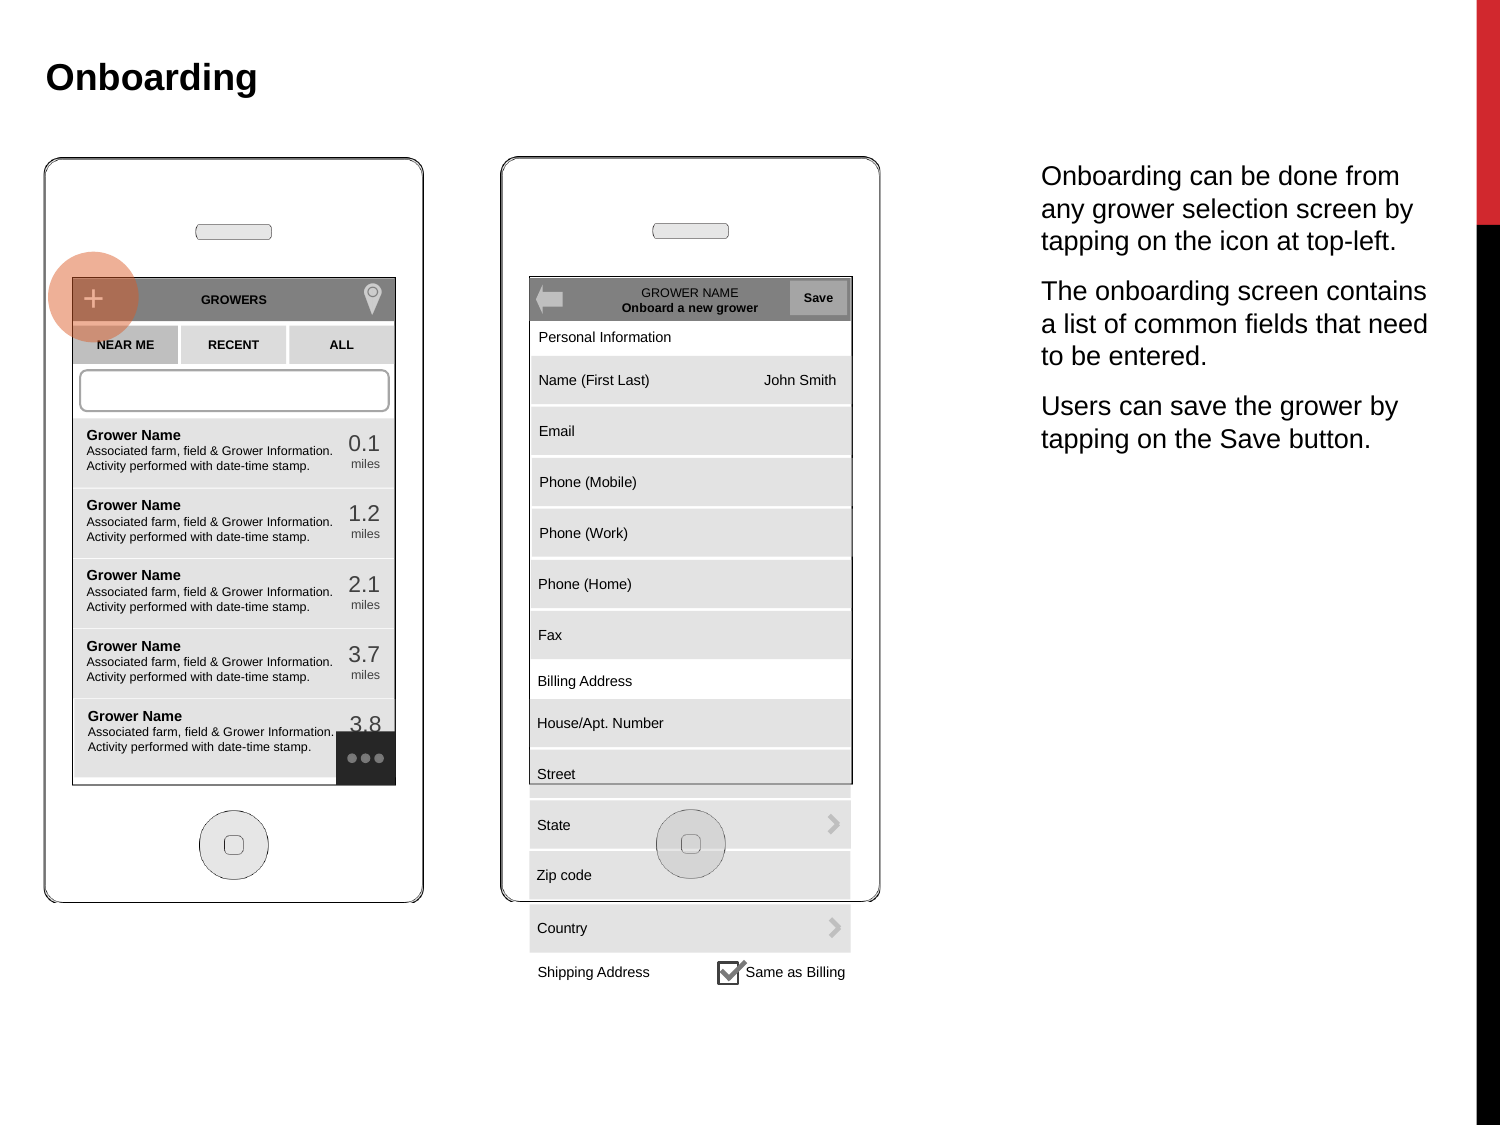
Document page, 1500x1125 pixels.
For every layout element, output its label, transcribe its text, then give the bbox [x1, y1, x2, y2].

text_box [529, 904, 851, 953]
text_box Onboarding [34, 47, 270, 104]
text_box Email [523, 414, 620, 447]
text_box Zip code [521, 858, 717, 892]
text_box [531, 355, 853, 405]
text_box [531, 406, 853, 455]
text_box [531, 457, 853, 507]
text_box Phone (Home) [523, 567, 669, 600]
text_box 3.8 miles [293, 702, 397, 760]
text_box Grower Name Associated farm, field & Grower Information. Activity performed with date-time stamp. [73, 699, 360, 762]
text_box Grower Name Associated farm, field & Grower Information. Activity performed with date-time stamp. [71, 629, 359, 692]
text_box [73, 620, 395, 632]
text_box [529, 800, 851, 849]
picture [500, 155, 881, 902]
text_box Fax [523, 618, 669, 651]
text_box Personal Information [527, 323, 718, 352]
text_box State [522, 808, 718, 841]
text_box Shipping Address [526, 957, 733, 986]
text_box Save [790, 280, 848, 316]
text_box [73, 690, 396, 702]
text_box ALL [289, 325, 395, 364]
text_box GROWERS [132, 278, 395, 322]
text_box Name (First Last) [523, 363, 688, 396]
text_box NEAR ME [73, 325, 178, 364]
text_box Phone (Work) [524, 516, 670, 549]
text_box 2.1 miles [289, 561, 395, 620]
text_box RECENT [181, 325, 287, 364]
picture [43, 156, 424, 903]
text_box [529, 699, 851, 748]
text_box House/Apt. Number [522, 706, 718, 740]
text_box Same as Billing [733, 957, 857, 986]
text_box 3.7 miles [293, 632, 396, 690]
text_box [530, 559, 852, 609]
text_box [718, 962, 739, 984]
text_box [48, 251, 139, 343]
text_box 0.1 miles [305, 421, 396, 479]
text_box [73, 479, 395, 491]
text_box [529, 749, 851, 798]
text_box 1.2 miles [276, 491, 395, 549]
text_box Grower Name Associated farm, field & Grower Information. Activity performed with date-time stamp. [71, 488, 359, 551]
text_box [74, 731, 396, 785]
text_box Billing Address [526, 666, 775, 696]
text_box Grower Name Associated farm, field & Grower Information. Activity performed with date-time stamp. [71, 558, 359, 622]
text_box Onboarding can be done from any grower selection screen by tapping on the icon at top-left. The onboarding screen contains a list of common fields that need to be entered. Users can save the grower by tapping on the Save button. [1030, 153, 1448, 1097]
text_box [529, 851, 851, 900]
text_box John Smith [735, 363, 852, 396]
text_box [530, 610, 852, 660]
text_box [80, 370, 389, 412]
text_box Country [522, 911, 718, 945]
text_box [73, 549, 395, 561]
text_box GROWER NAME Onboard a new grower [529, 278, 851, 321]
text_box Phone (Mobile) [524, 465, 670, 498]
text_box [535, 284, 563, 314]
text_box Grower Name Associated farm, field & Grower Information. Activity performed with date-time stamp. [71, 418, 359, 481]
text_box [531, 508, 853, 557]
text_box Street [522, 757, 718, 790]
